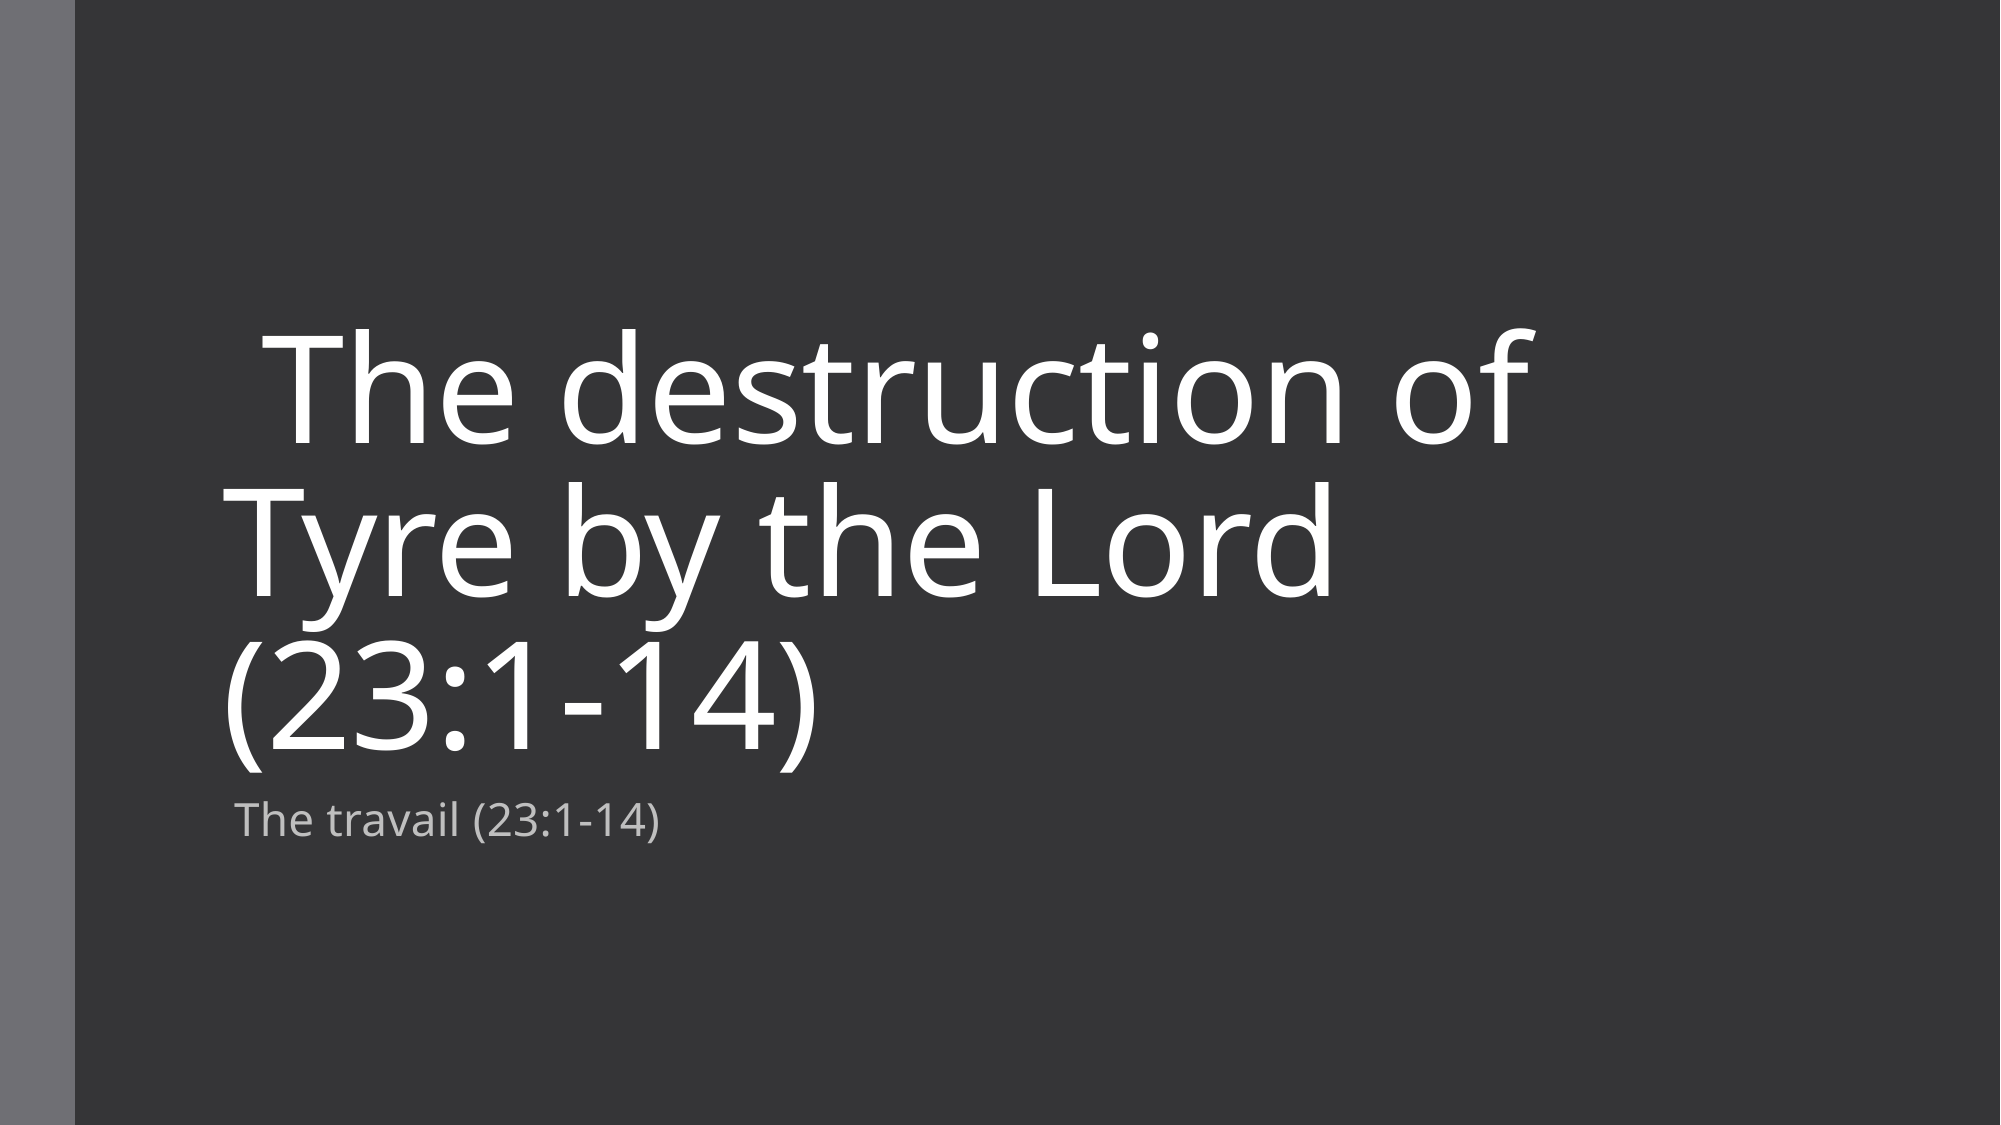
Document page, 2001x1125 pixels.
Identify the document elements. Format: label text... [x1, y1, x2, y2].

subtitle The travail (23:1-14) [206, 787, 1752, 1066]
title The destruction of Tyre by the Lord (23:1-14) [206, 124, 1752, 787]
